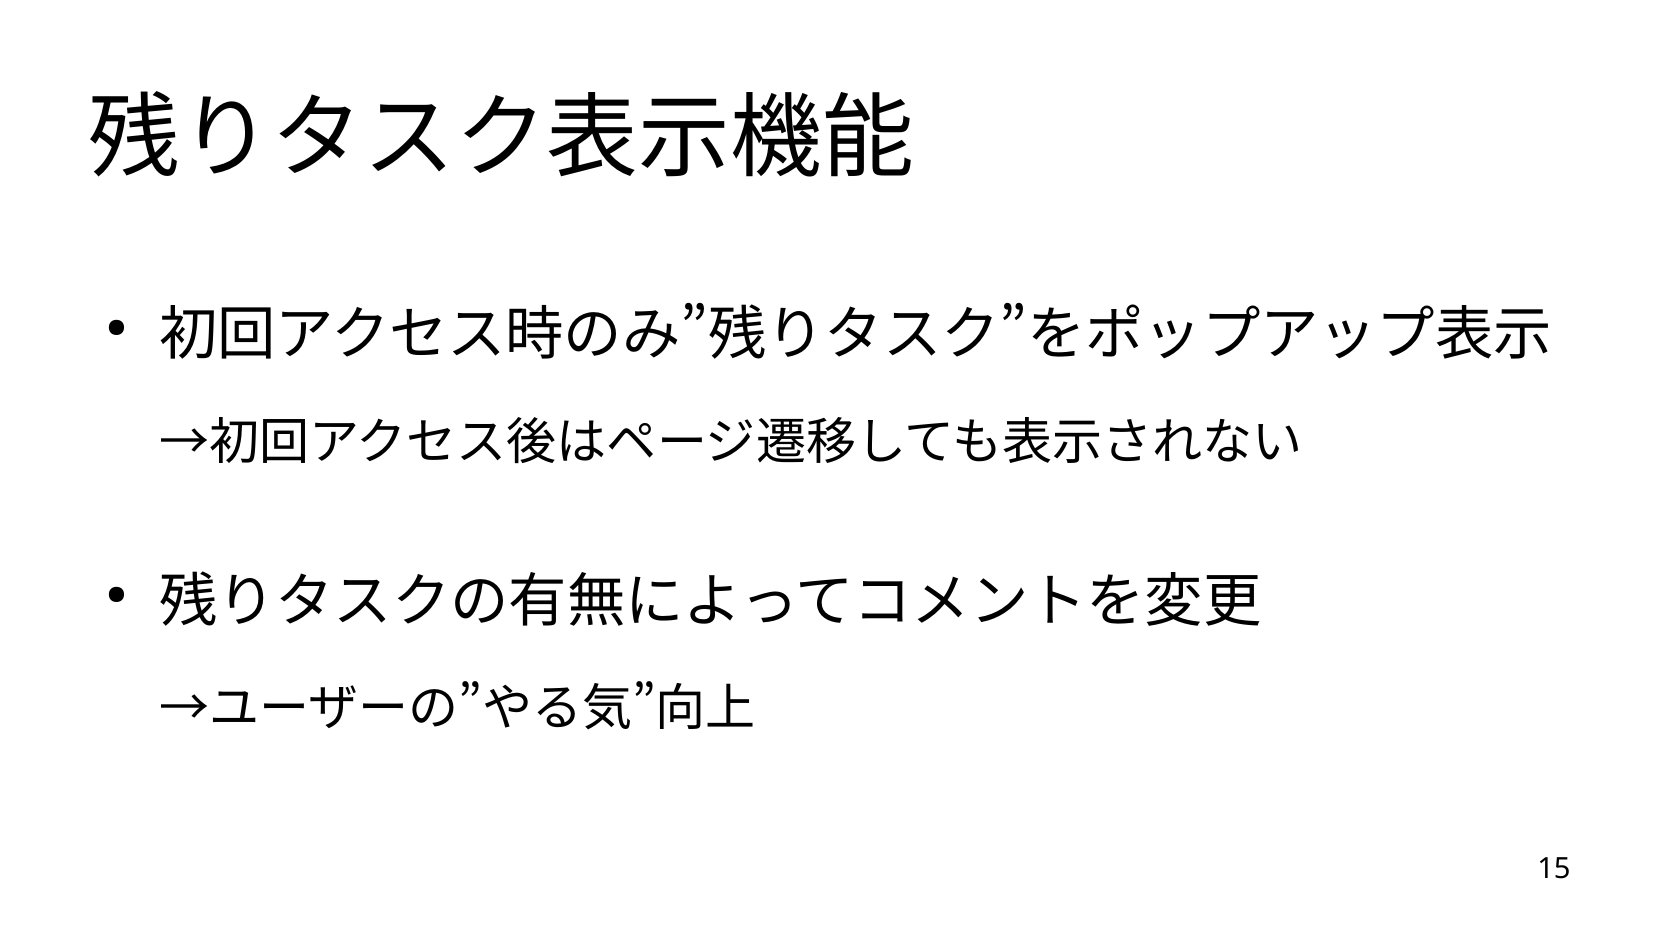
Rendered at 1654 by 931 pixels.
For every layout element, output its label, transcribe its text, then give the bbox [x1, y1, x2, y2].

title 残りタスク表示機能 [88, 51, 1577, 207]
list 初回アクセス時のみ”残りタスク”をポップアップ表示 →初回アクセス後はページ遷移しても表示されない 残りタスクの有無によってコメントを変更 →ユーザーの”やる気”向上 [88, 287, 1577, 827]
